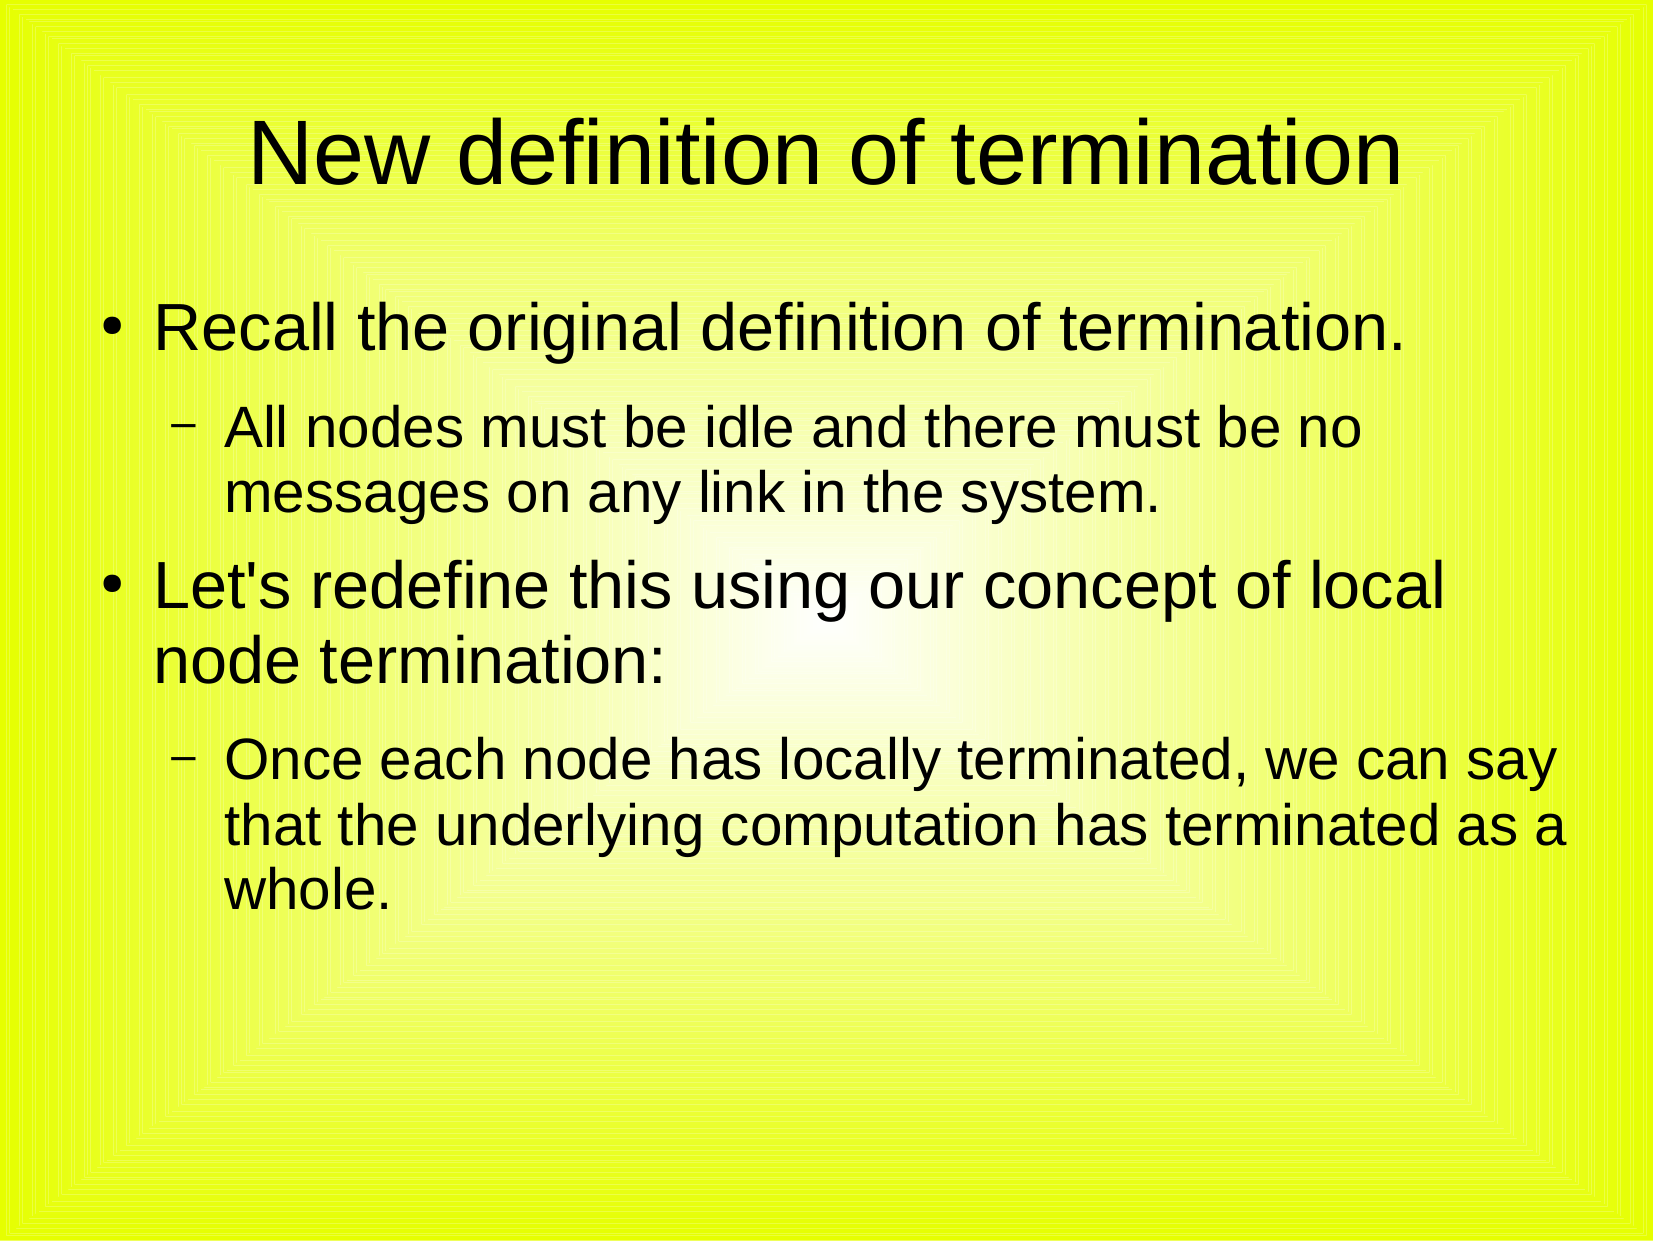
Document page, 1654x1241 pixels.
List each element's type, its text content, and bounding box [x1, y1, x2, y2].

title New definition of termination [82, 49, 1571, 257]
list Recall the original definition of termination. All nodes must be idle and there must be no messages on any link in the system. Let's redefine this using our concept of local node termination: Once each node has locally terminated, we can say that the underlying computation has terminated as a whole. [82, 290, 1571, 1109]
